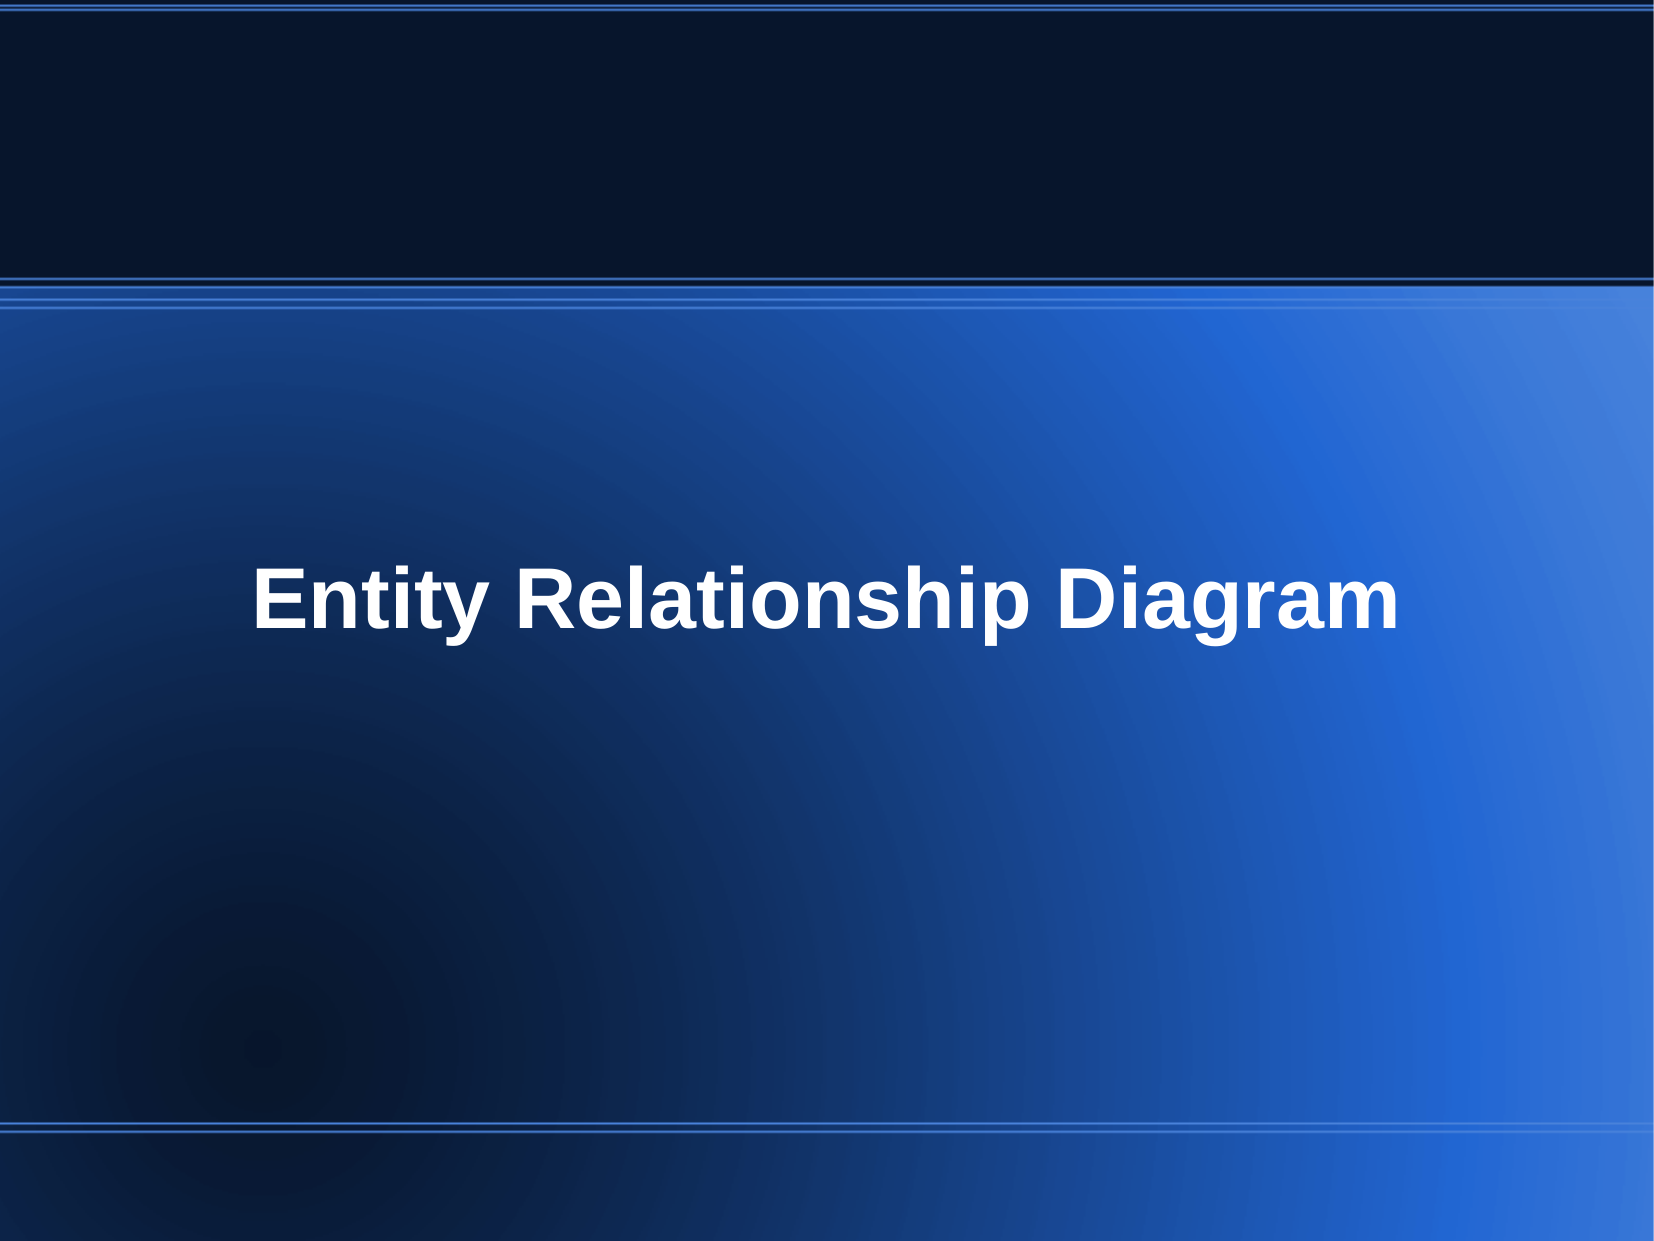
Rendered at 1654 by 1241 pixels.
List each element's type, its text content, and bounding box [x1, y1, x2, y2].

title Entity Relationship Diagram [82, 495, 1571, 703]
picture [0, 0, 1654, 1241]
